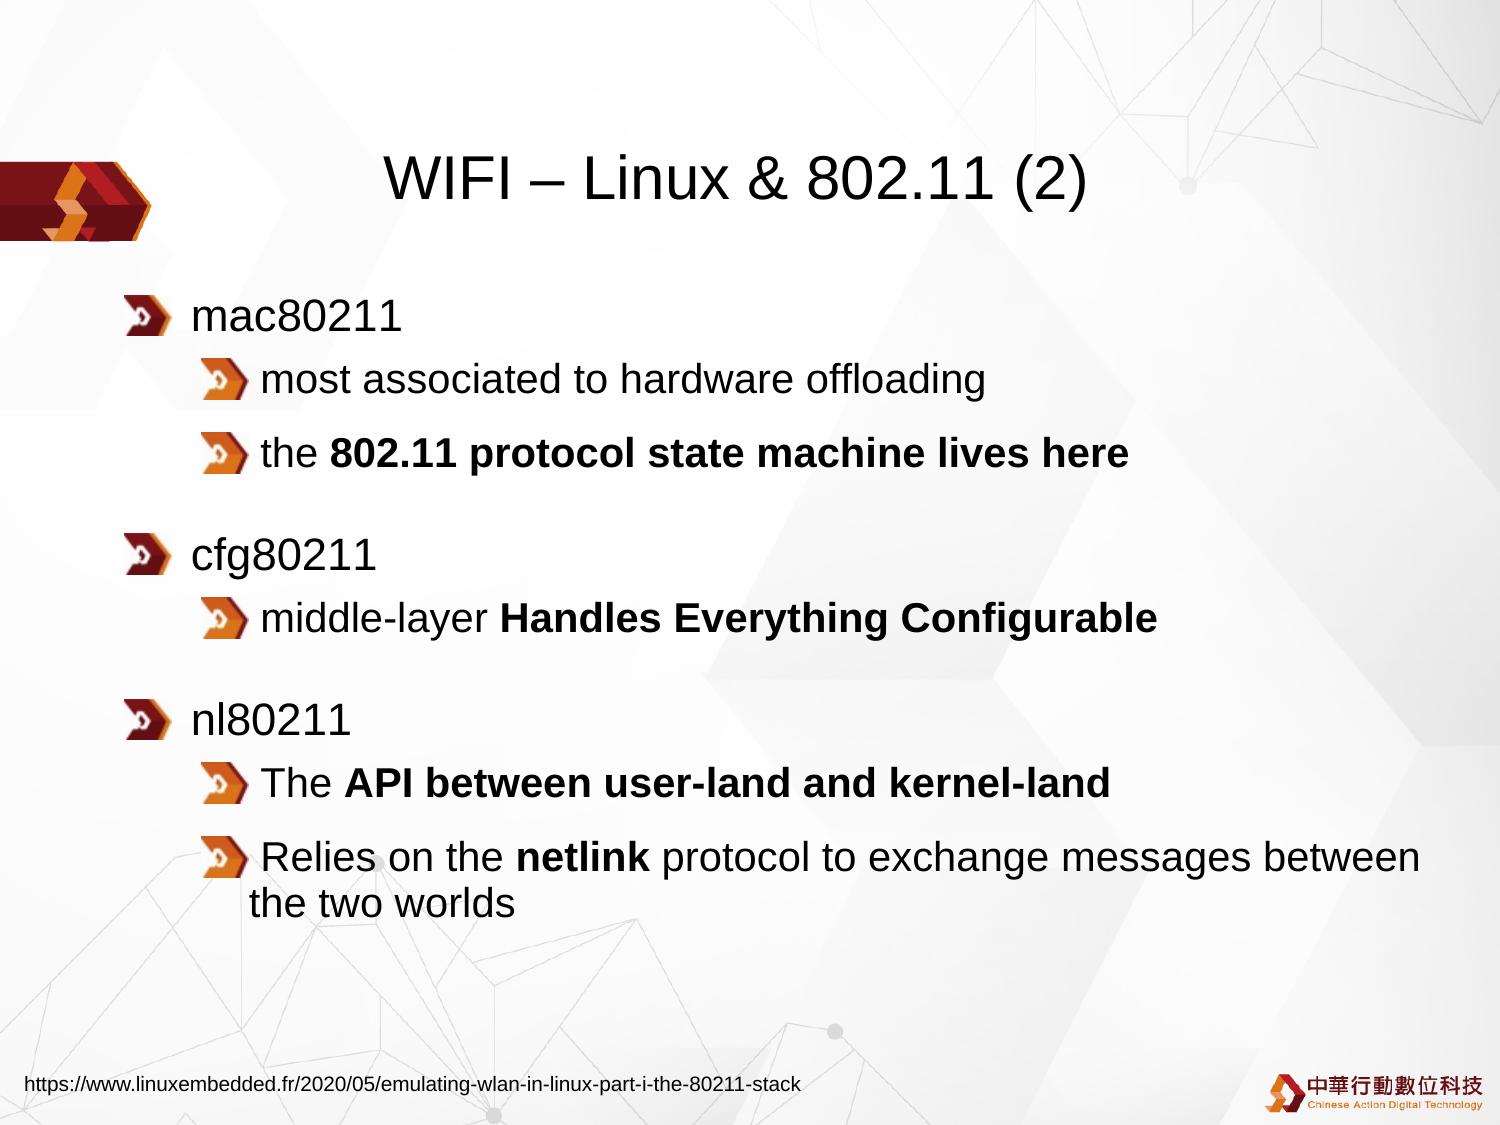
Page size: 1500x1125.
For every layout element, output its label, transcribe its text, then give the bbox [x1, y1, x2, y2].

list mac80211 most associated to hardware offloading the 802.11 protocol state machine lives here cfg80211 middle-layer Handles Everything Configurable nl80211 The API between user-land and kernel-land Relies on the netlink protocol to exchange messages between the two worlds [107, 290, 1425, 943]
text_box https://www.linuxembedded.fr/2020/05/emulating-wlan-in-linux-part-i-the-80211-stack [9, 1065, 1309, 1118]
title WIFI – Linux & 802.11 (2) [107, 101, 1367, 255]
picture [0, 0, 1500, 1125]
